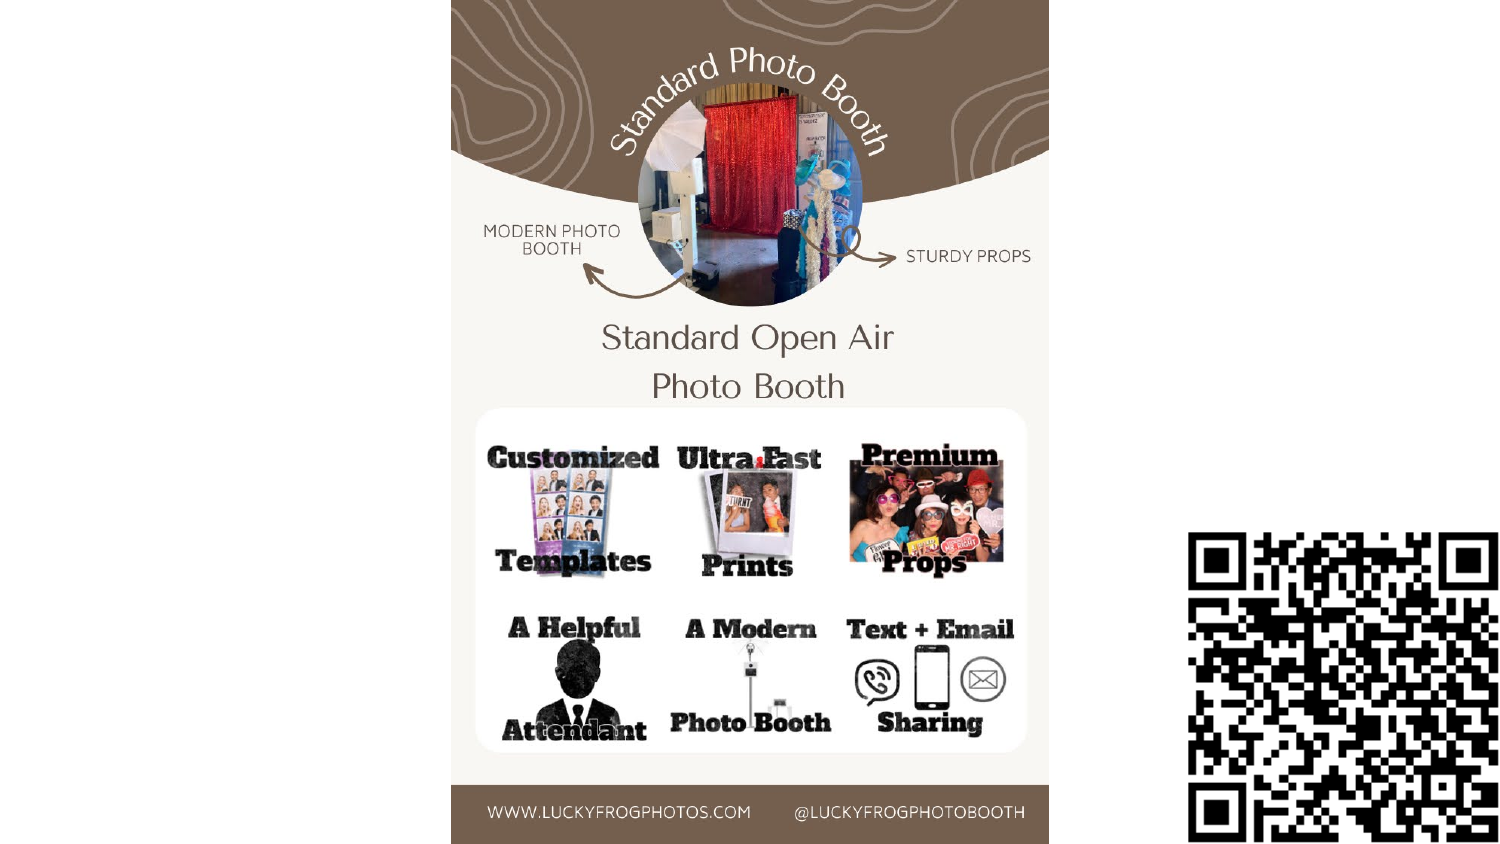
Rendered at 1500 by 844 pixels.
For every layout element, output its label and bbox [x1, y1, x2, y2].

picture [1187, 531, 1500, 844]
picture [451, 0, 1049, 844]
